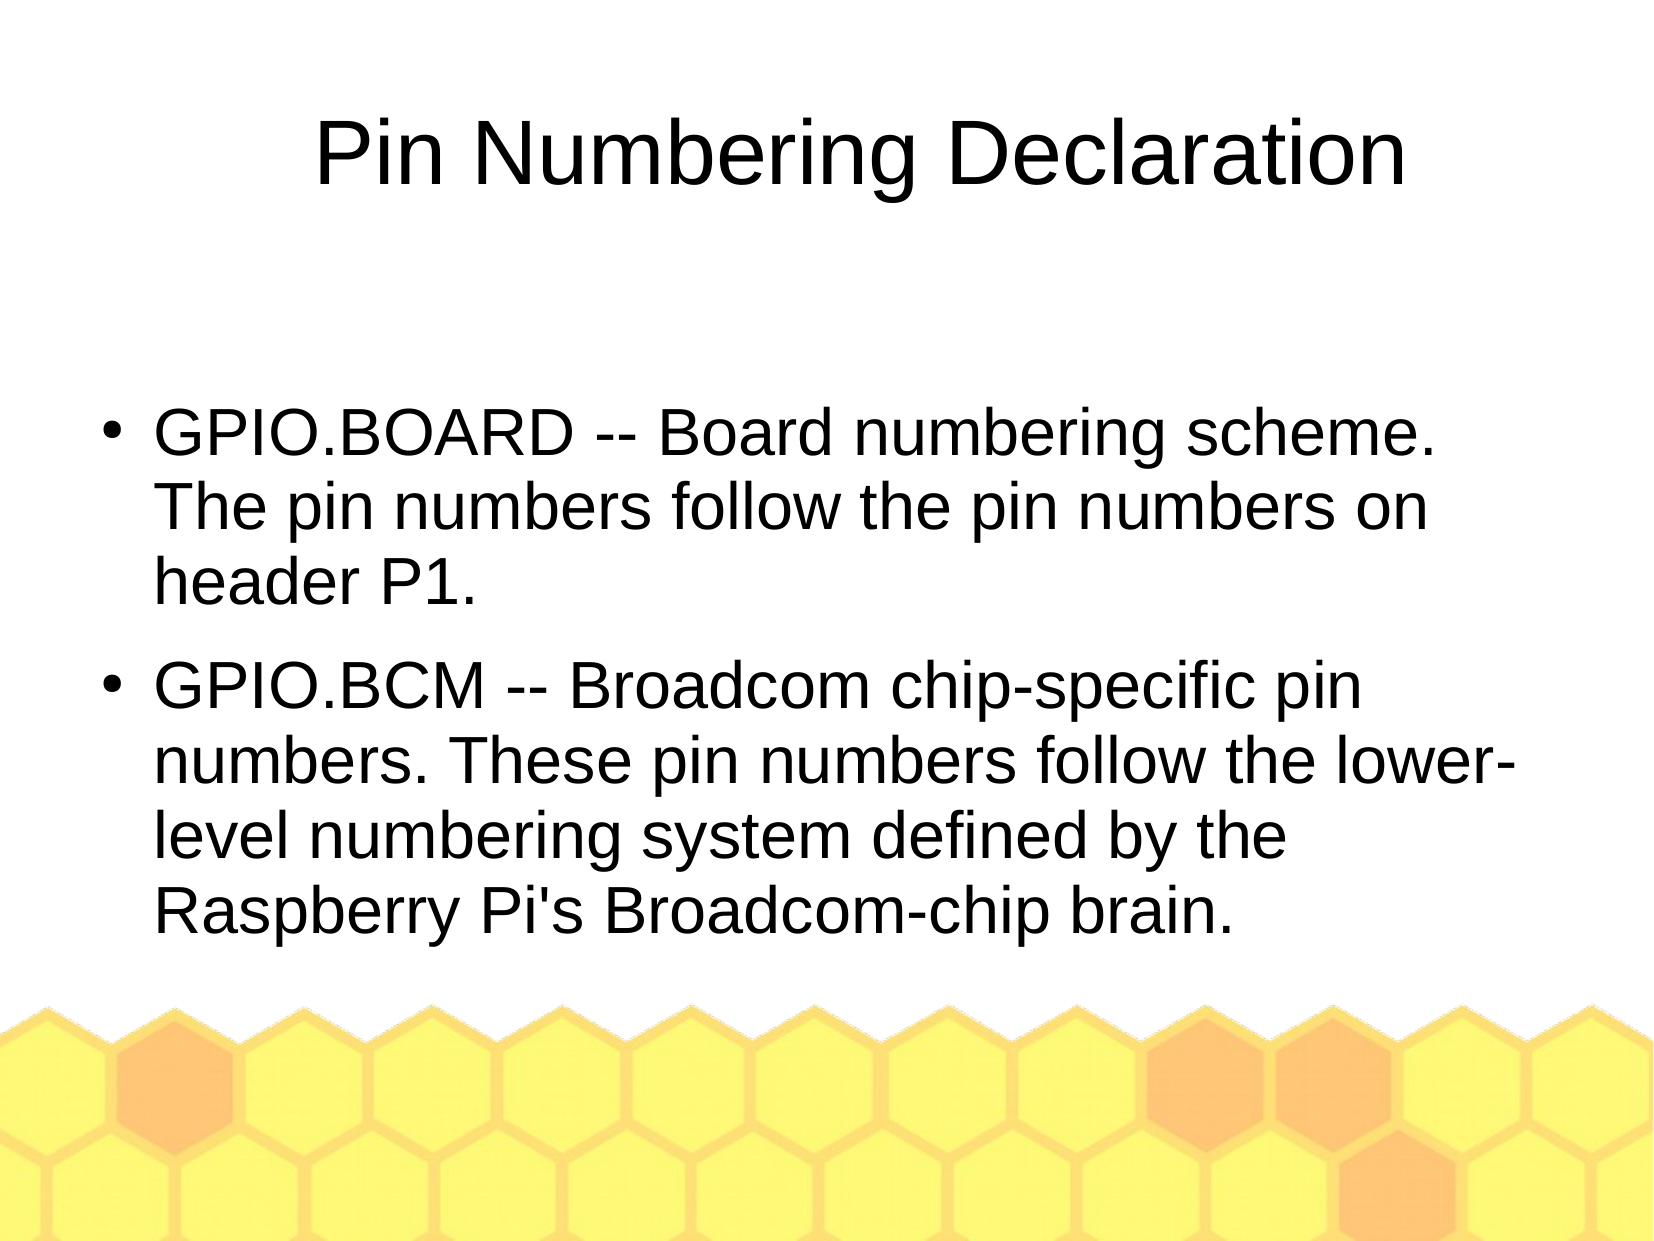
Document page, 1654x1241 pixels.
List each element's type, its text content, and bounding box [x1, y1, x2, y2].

list GPIO.BOARD -- Board numbering scheme. The pin numbers follow the pin numbers on header P1. GPIO.BCM -- Broadcom chip-specific pin numbers. These pin numbers follow the lower-level numbering system defined by the Raspberry Pi's Broadcom-chip brain. [82, 290, 1571, 1010]
picture [0, 1001, 1654, 1241]
title Pin Numbering Declaration [82, 49, 1571, 257]
